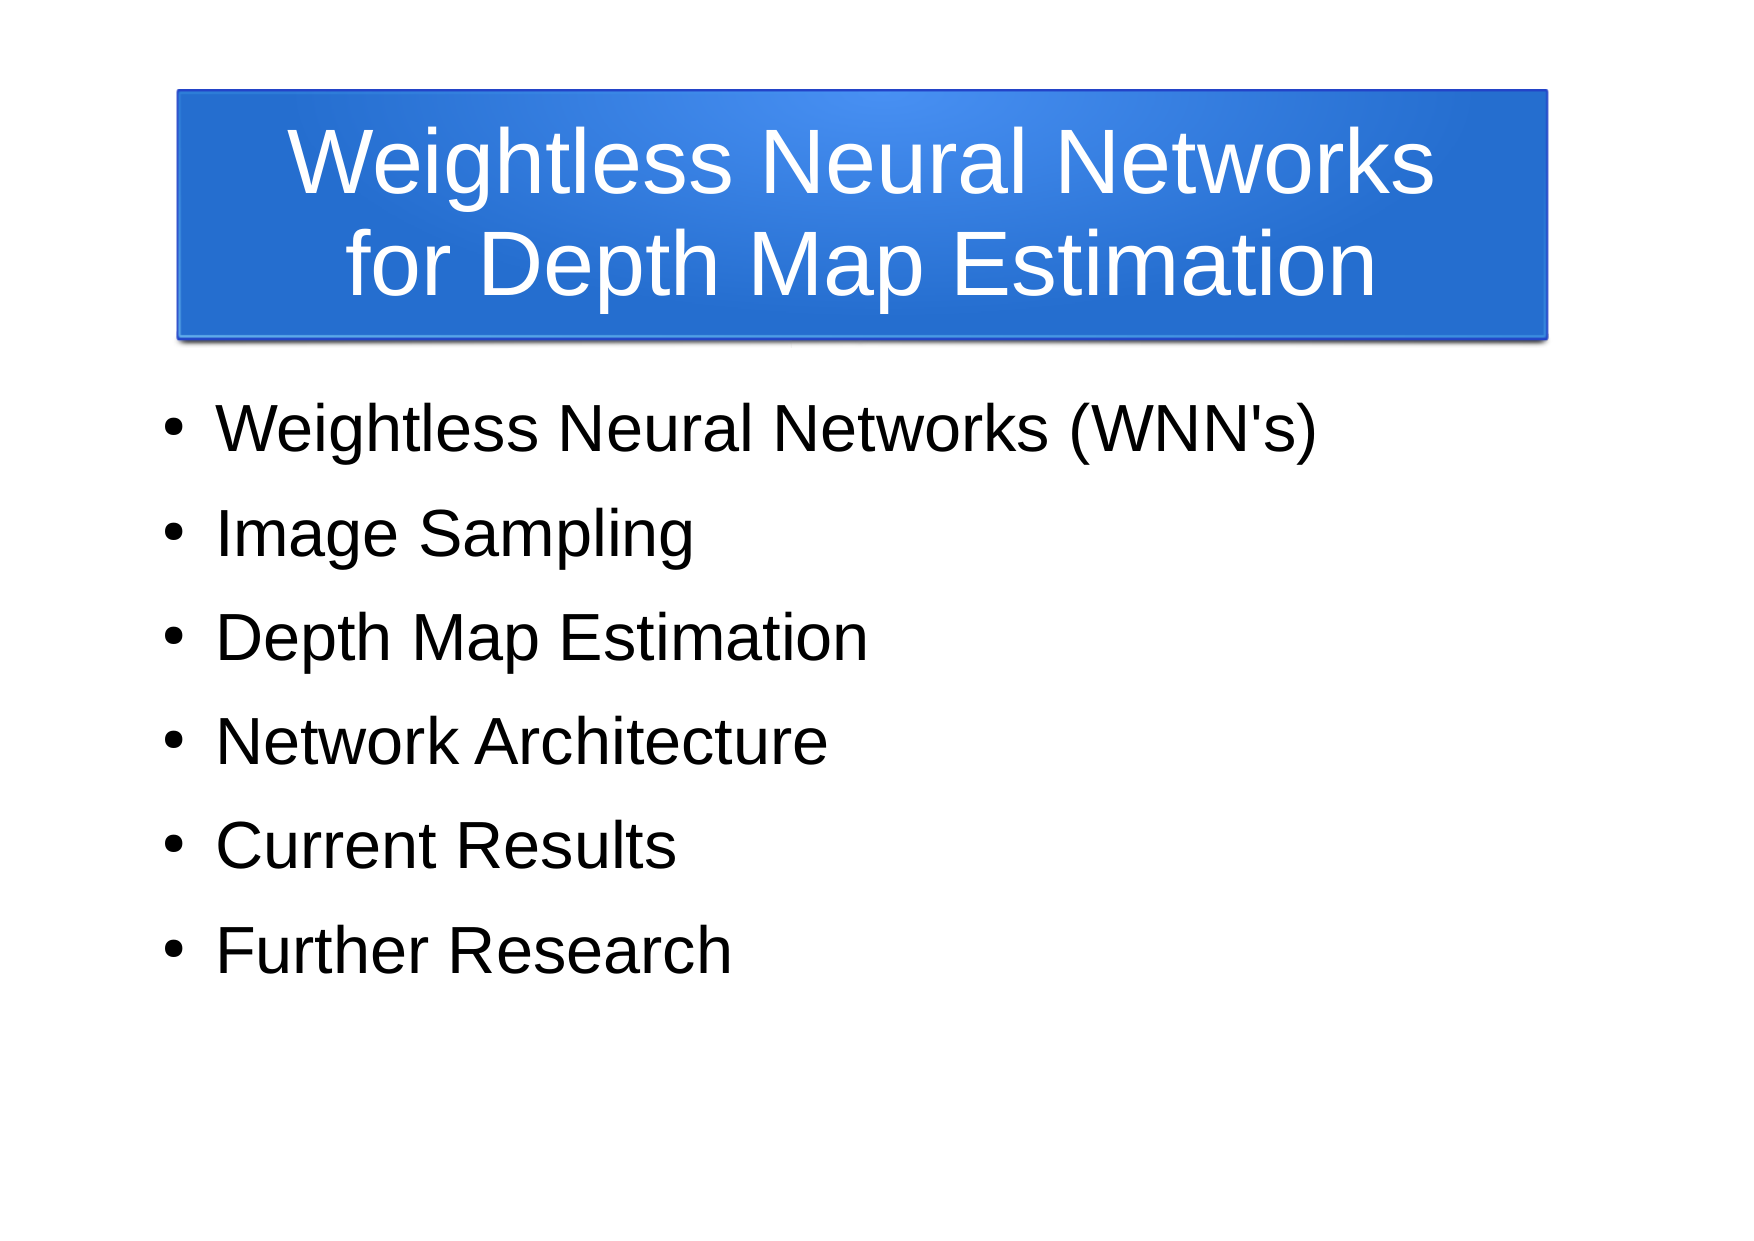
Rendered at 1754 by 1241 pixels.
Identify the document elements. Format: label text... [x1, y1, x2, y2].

title Weightless Neural Networks for Depth Map Estimation [201, 108, 1525, 317]
list Weightless Neural Networks (WNN's) Image Sampling Depth Map Estimation Network Architecture Current Results Further Research [144, 391, 1585, 1028]
picture [172, 89, 1553, 348]
